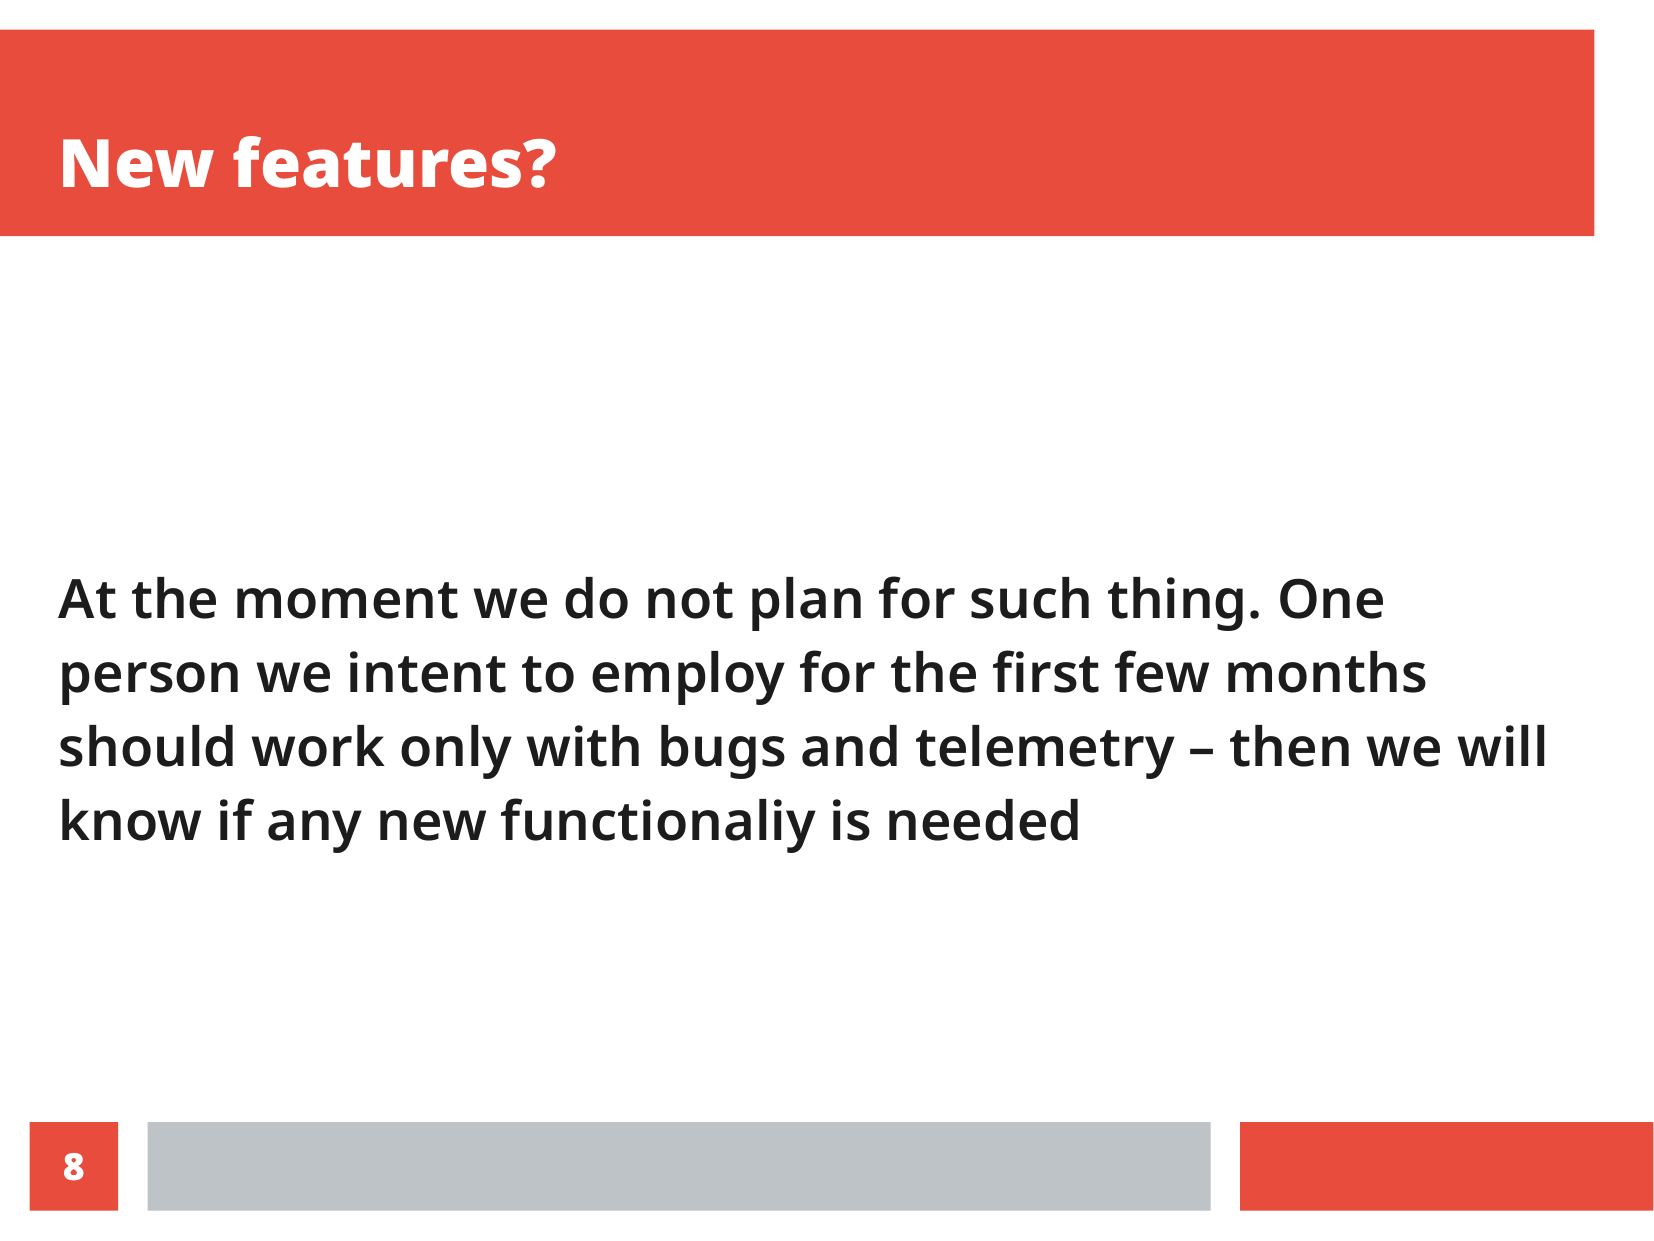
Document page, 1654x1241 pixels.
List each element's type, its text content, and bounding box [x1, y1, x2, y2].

title New features? [59, 59, 1595, 207]
list At the moment we do not plan for such thing. One person we intent to employ for the first few months should work only with bugs and telemetry – then we will know if any new functionaliy is needed [59, 324, 1565, 1093]
